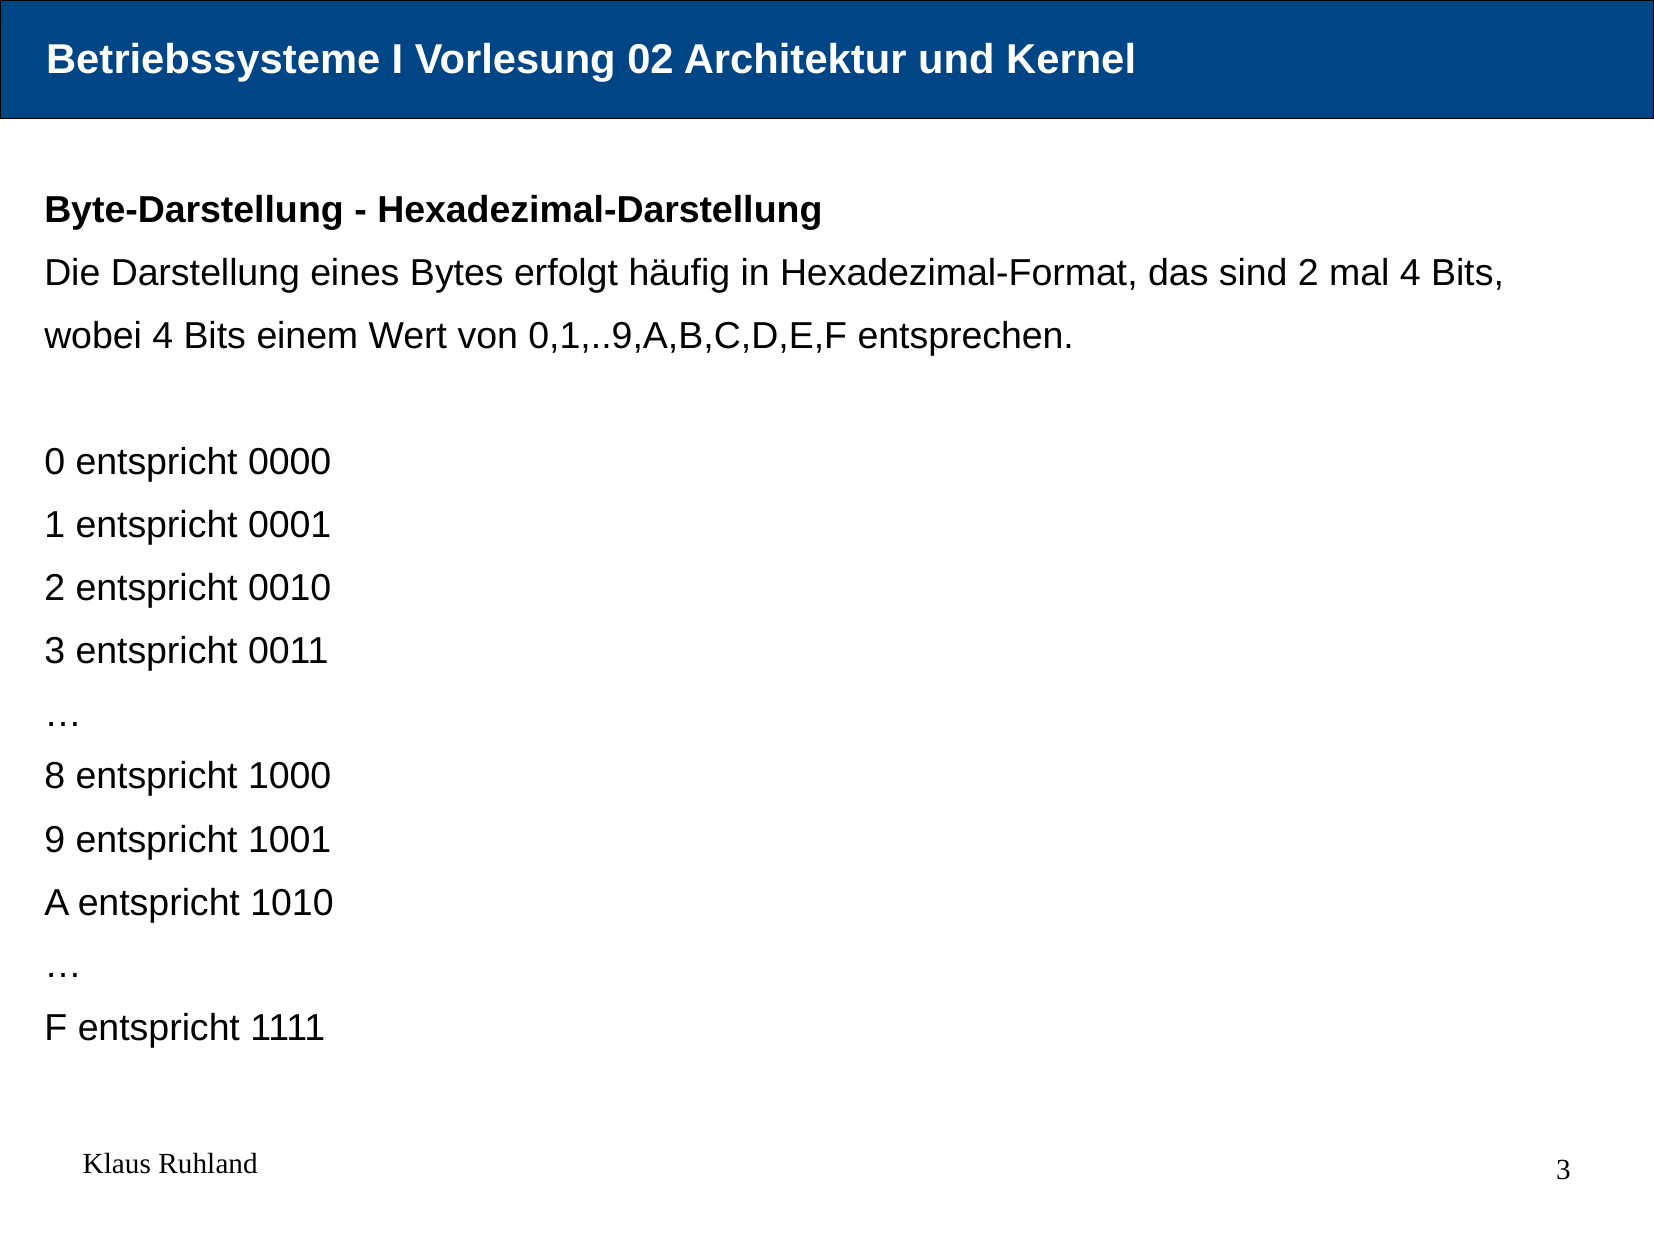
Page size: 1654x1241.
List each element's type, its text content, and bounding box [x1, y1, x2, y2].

text_box Byte-Darstellung - Hexadezimal-Darstellung Die Darstellung eines Bytes erfolgt häufig in Hexadezimal-Format, das sind 2 mal 4 Bits, wobei 4 Bits einem Wert von 0,1,..9,A,B,C,D,E,F entsprechen. 0 entspricht 0000 1 entspricht 0001 2 entspricht 0010 3 entspricht 0011 … 8 entspricht 1000 9 entspricht 1001 A entspricht 1010 … F entspricht 1111 [29, 118, 1565, 1241]
